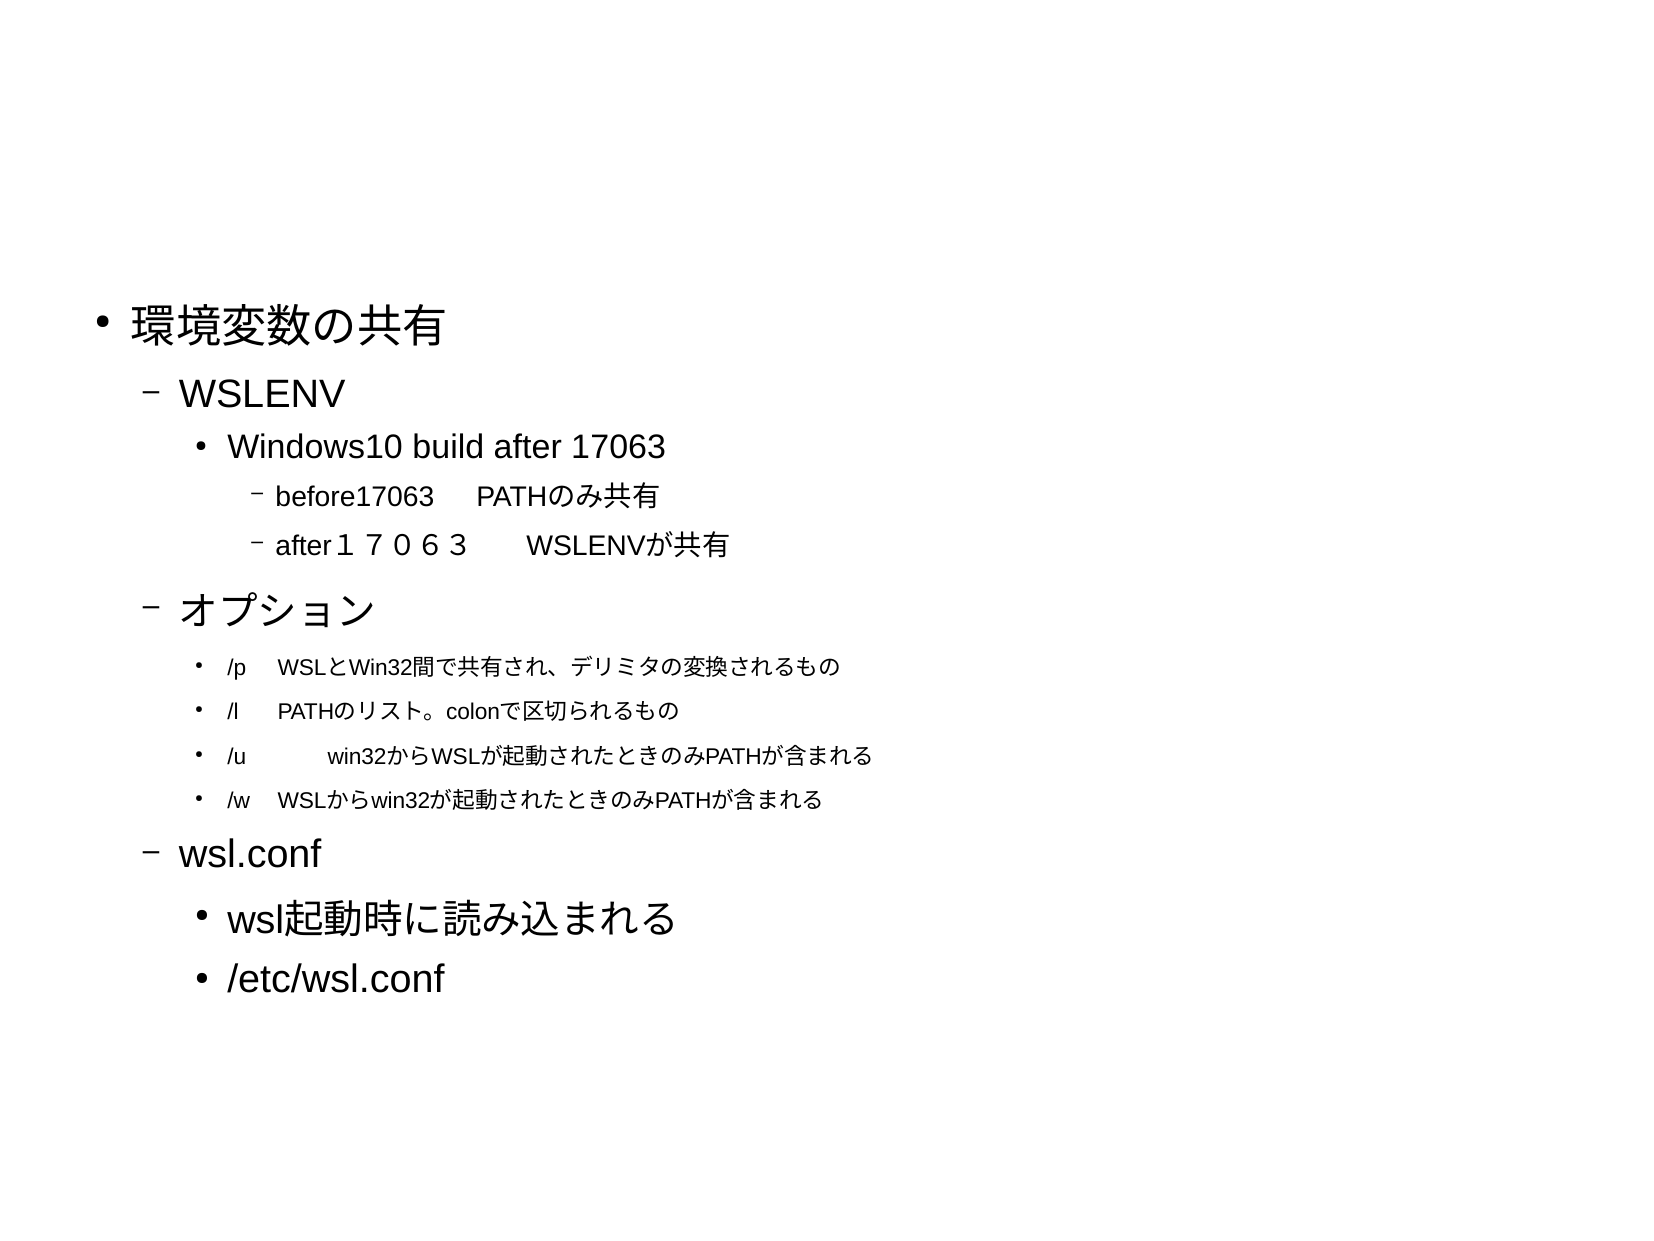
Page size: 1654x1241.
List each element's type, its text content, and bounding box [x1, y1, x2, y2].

list 環境変数の共有 WSLENV Windows10 build after 17063 before17063 PATHのみ共有 after１７０６３ WSLENVが共有 オプション /p WSLとWin32間で共有され、デリミタの変換されるもの /l PATHのリスト。colonで区切られるもの /u win32からWSLが起動されたときのみPATHが含まれる /w WSLからwin32が起動されたときのみPATHが含まれる wsl.conf wsl起動時に読み込まれる /etc/wsl.conf [82, 290, 1571, 1010]
